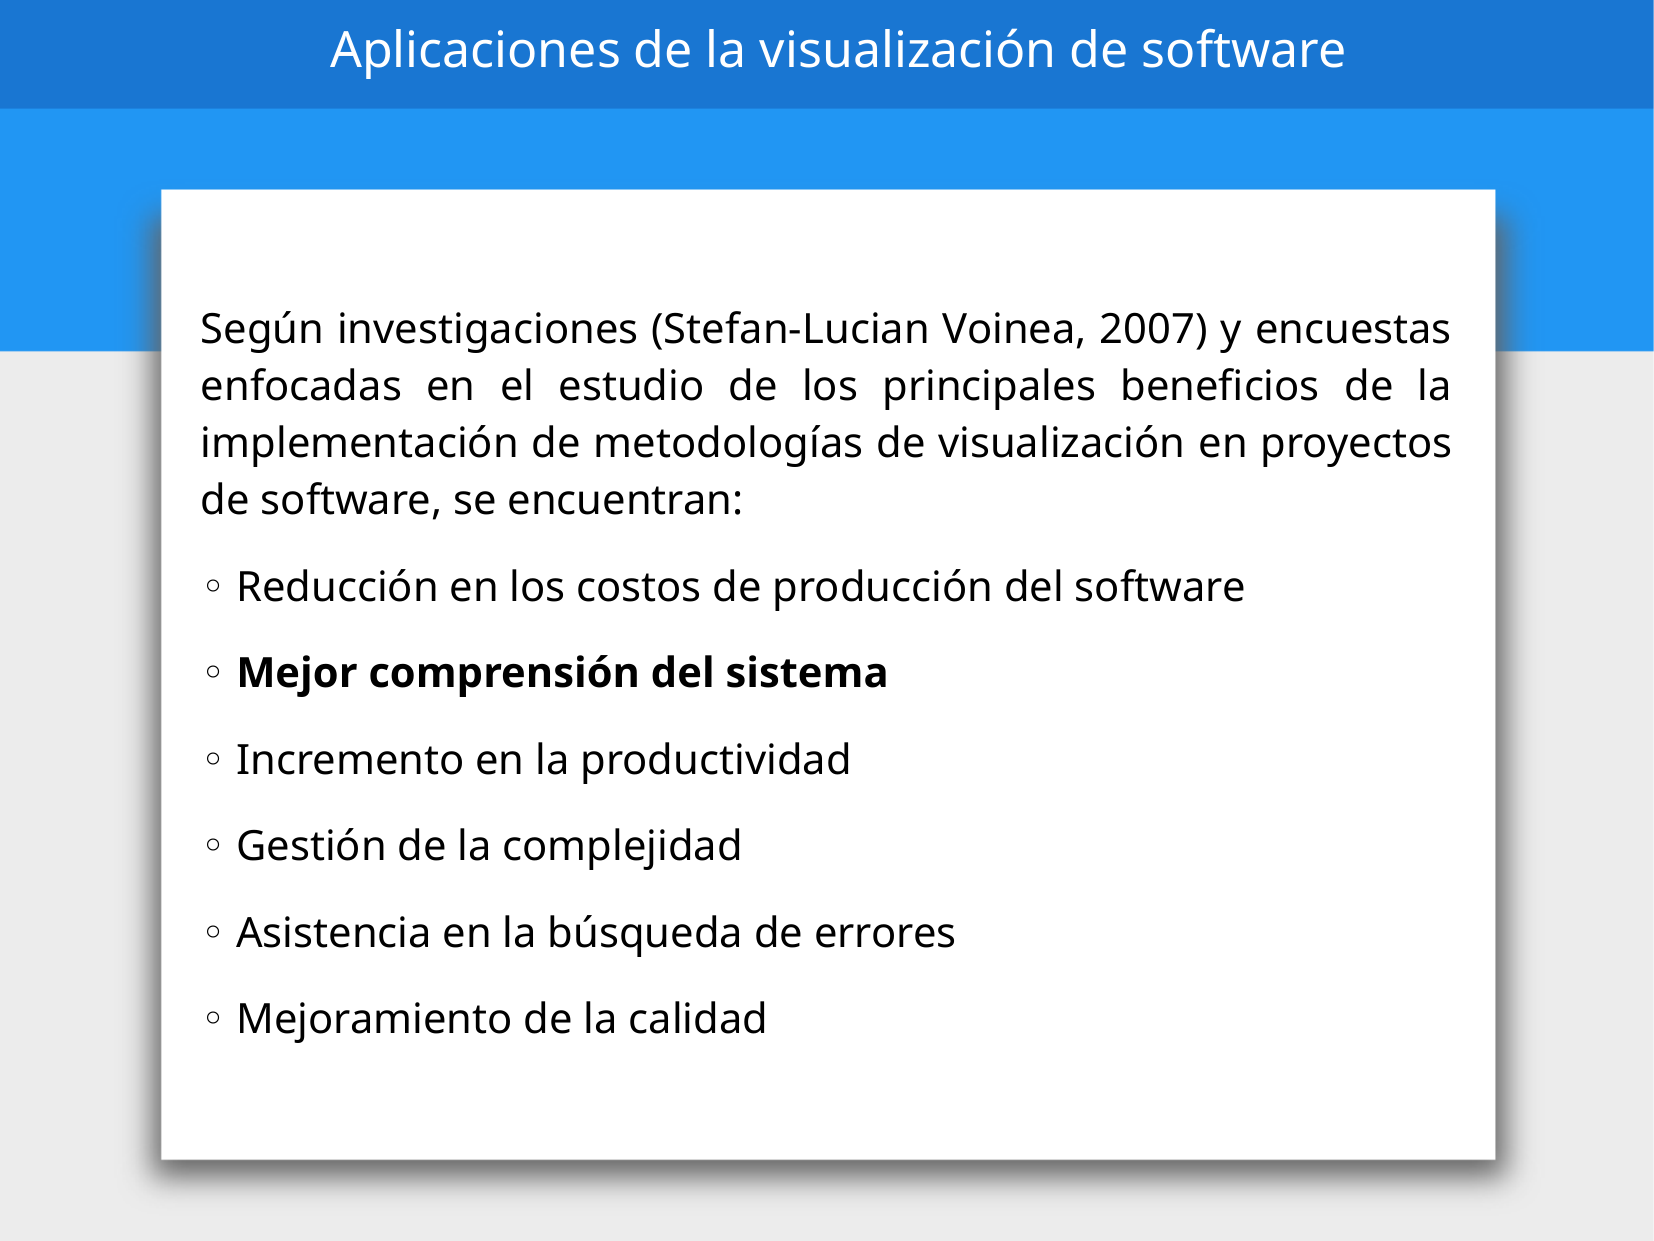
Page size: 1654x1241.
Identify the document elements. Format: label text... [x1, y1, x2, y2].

title Aplicaciones de la visualización de software [94, 13, 1583, 83]
list Según investigaciones (Stefan-Lucian Voinea, 2007) y encuestas enfocadas en el estudio de los principales beneficios de la implementación de metodologías de visualización en proyectos de software, se encuentran: ◦ Reducción en los costos de producción del software ◦ Mejor comprensión del sistema ◦ Incremento en la productividad ◦ Gestión de la complejidad ◦ Asistencia en la búsqueda de errores ◦ Mejoramiento de la calidad [200, 212, 1453, 1123]
picture [0, 0, 1654, 1241]
